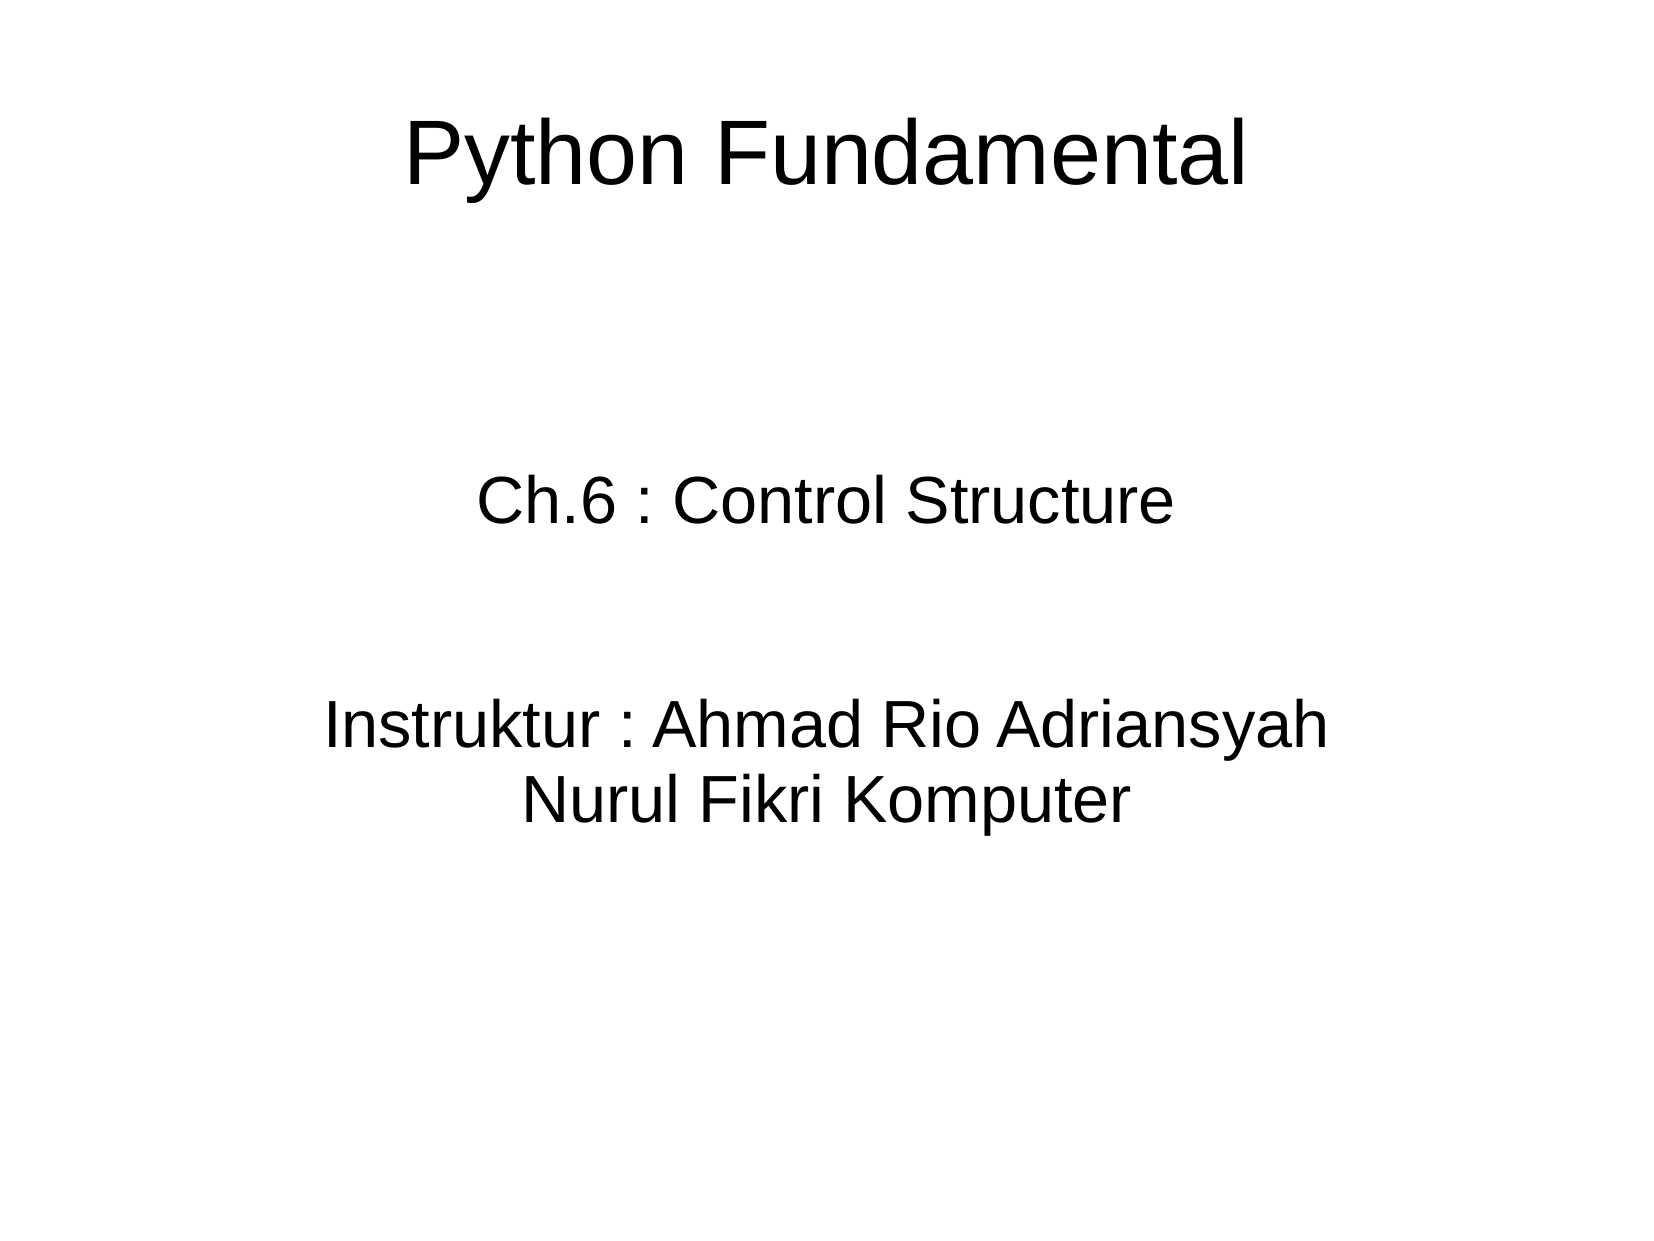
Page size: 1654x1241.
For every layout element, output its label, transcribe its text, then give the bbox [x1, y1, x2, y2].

subtitle Ch.6 : Control Structure Instruktur : Ahmad Rio Adriansyah Nurul Fikri Komputer [82, 290, 1571, 1010]
title Python Fundamental [82, 49, 1571, 257]
